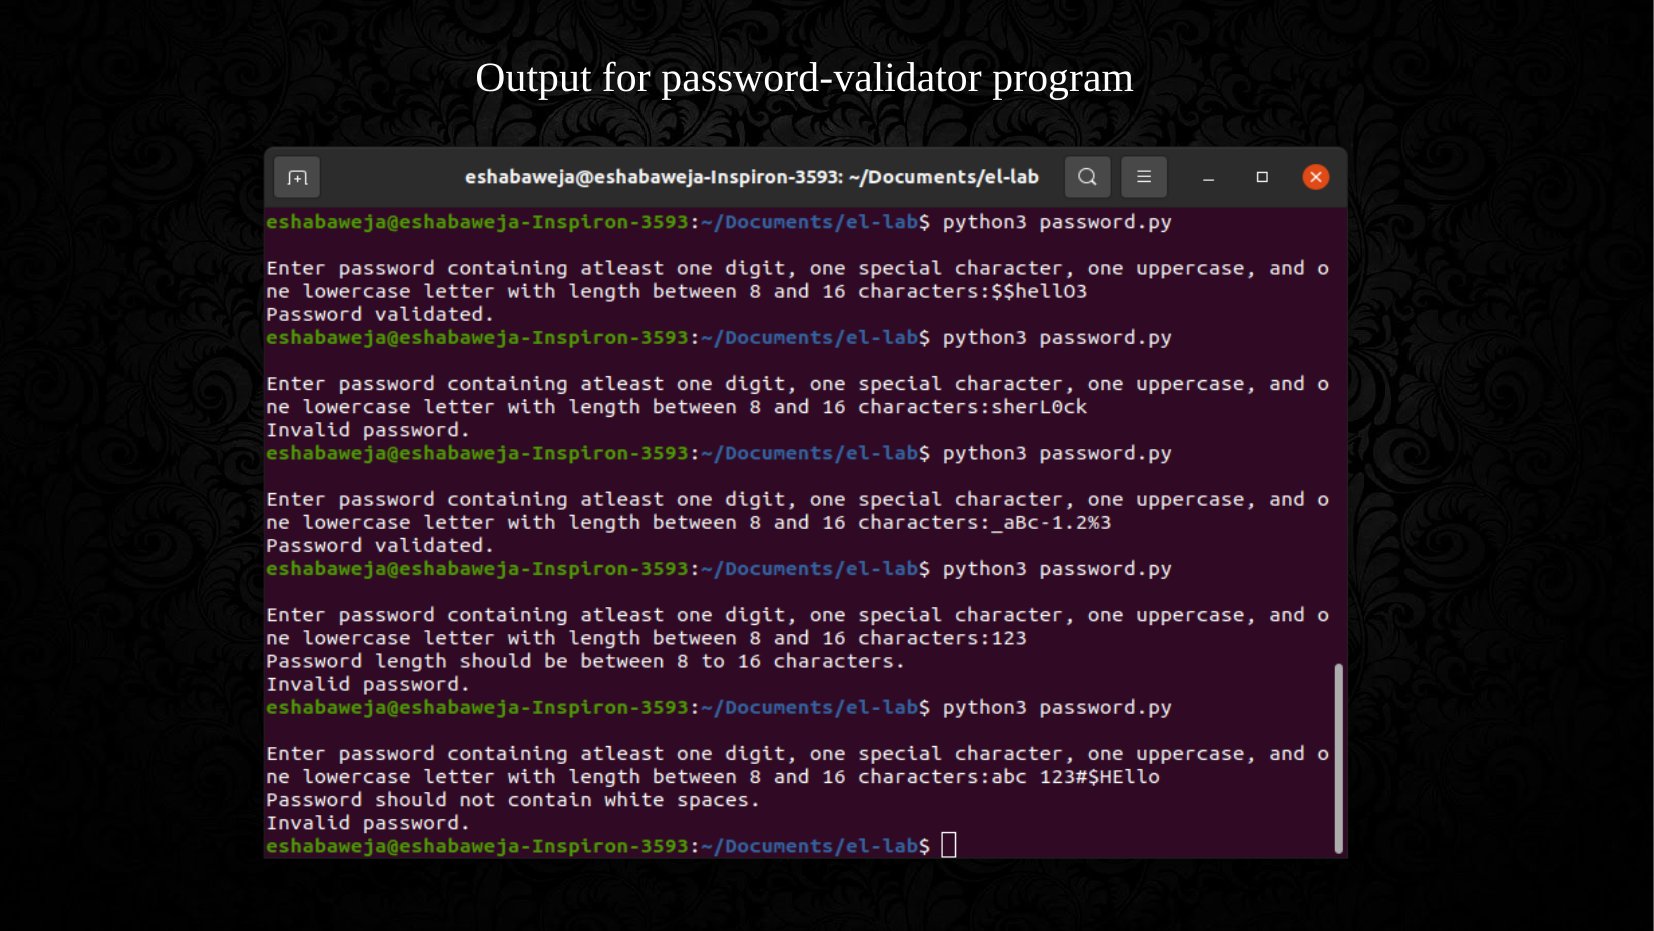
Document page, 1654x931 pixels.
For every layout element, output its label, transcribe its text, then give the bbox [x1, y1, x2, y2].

text_box Output for password-validator program [460, 47, 1158, 155]
picture [0, 0, 1654, 931]
